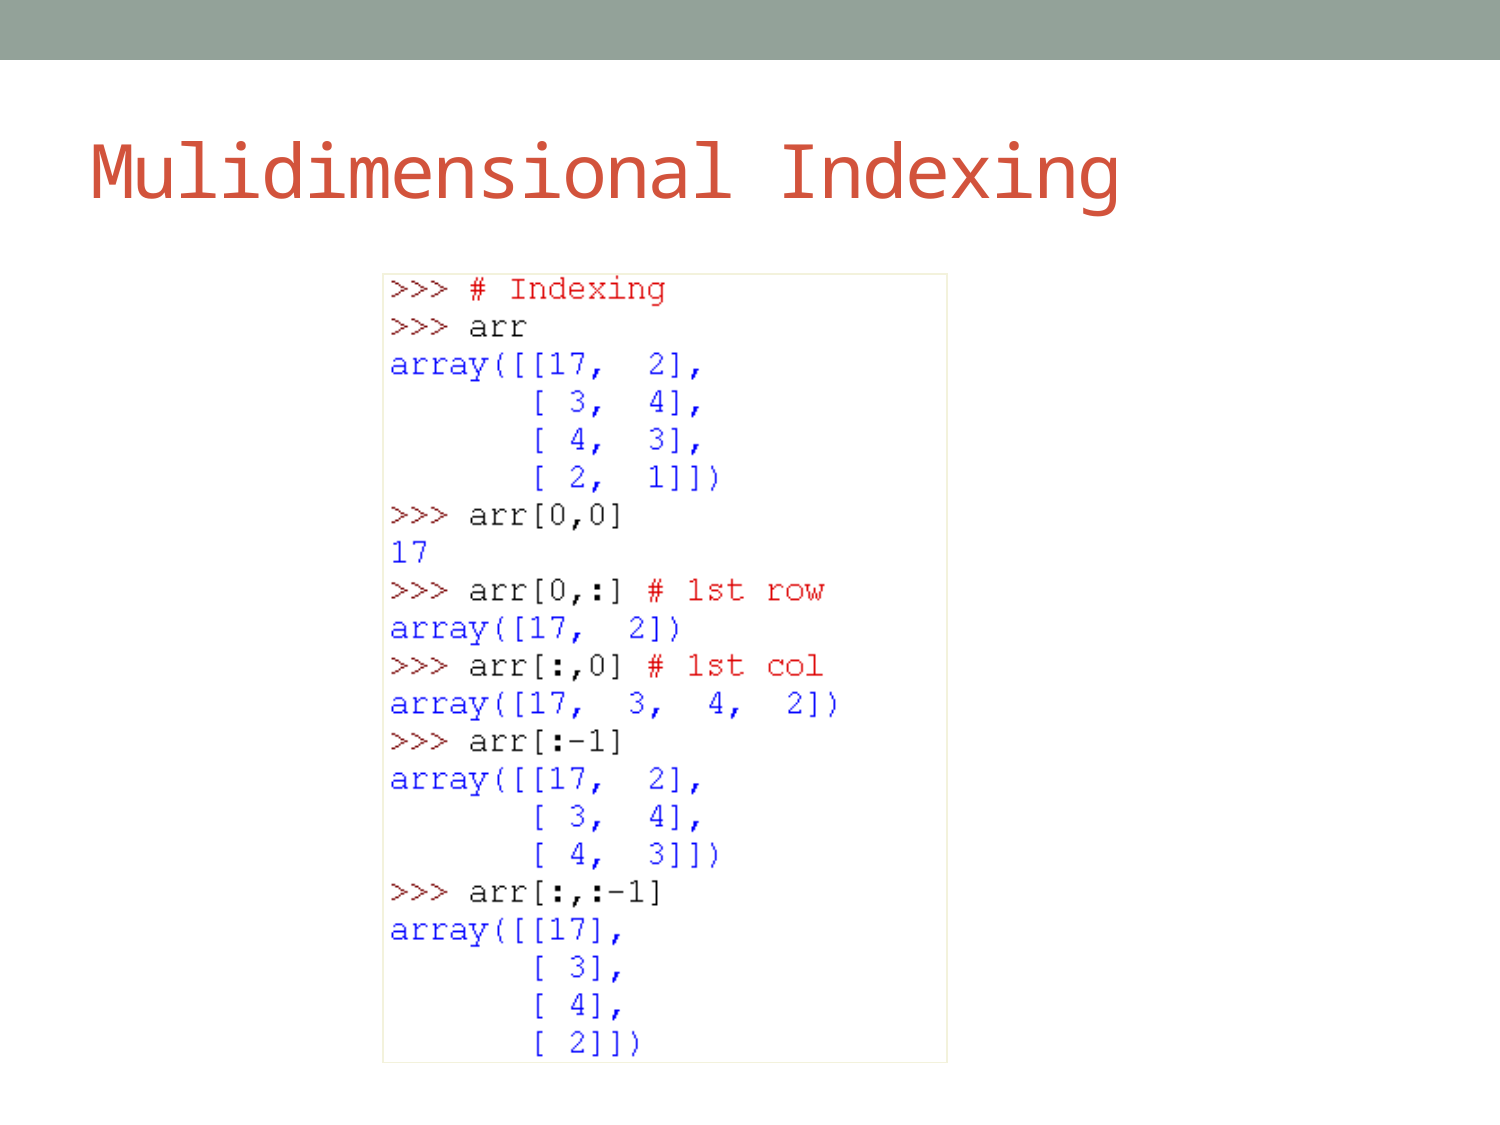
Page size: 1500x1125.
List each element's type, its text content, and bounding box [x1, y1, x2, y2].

picture [383, 275, 947, 1062]
title Mulidimensional Indexing [75, 87, 1426, 251]
